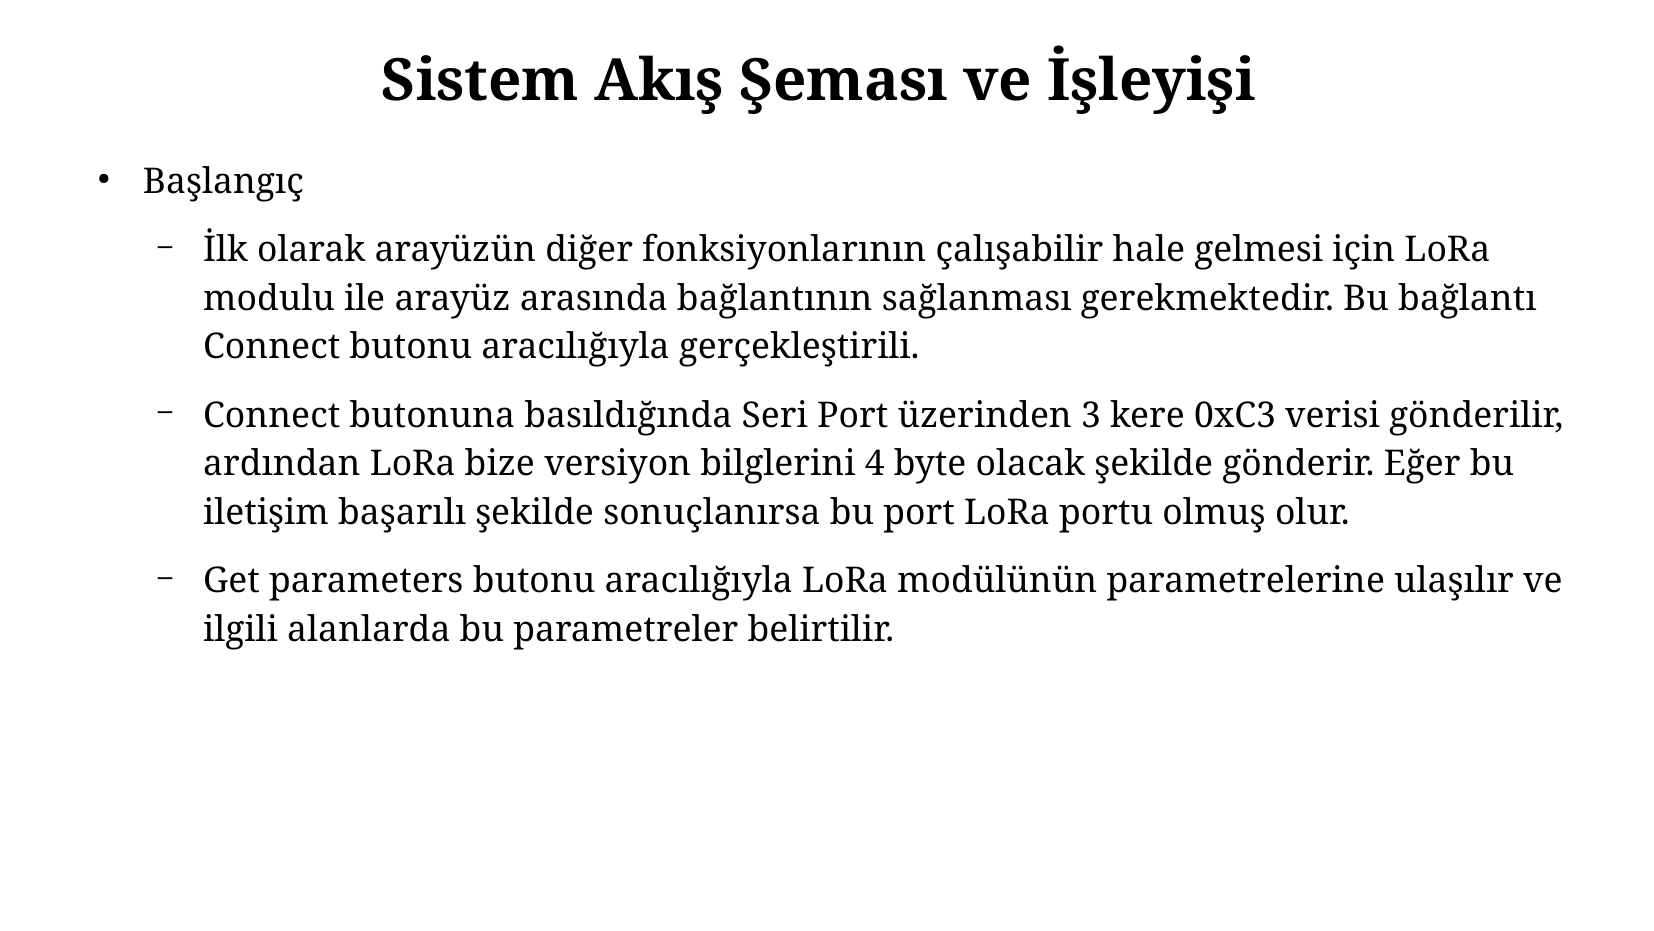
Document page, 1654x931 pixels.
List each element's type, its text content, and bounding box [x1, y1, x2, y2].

title Sistem Akış Şeması ve İşleyişi [75, 0, 1564, 156]
list Başlangıç İlk olarak arayüzün diğer fonksiyonlarının çalışabilir hale gelmesi için LoRa modulu ile arayüz arasında bağlantının sağlanması gerekmektedir. Bu bağlantı Connect butonu aracılığıyla gerçekleştirili. Connect butonuna basıldığında Seri Port üzerinden 3 kere 0xC3 verisi gönderilir, ardından LoRa bize versiyon bilglerini 4 byte olacak şekilde gönderir. Eğer bu iletişim başarılı şekilde sonuçlanırsa bu port LoRa portu olmuş olur. Get parameters butonu aracılığıyla LoRa modülünün parametrelerine ulaşılır ve ilgili alanlarda bu parametreler belirtilir. [82, 155, 1571, 695]
